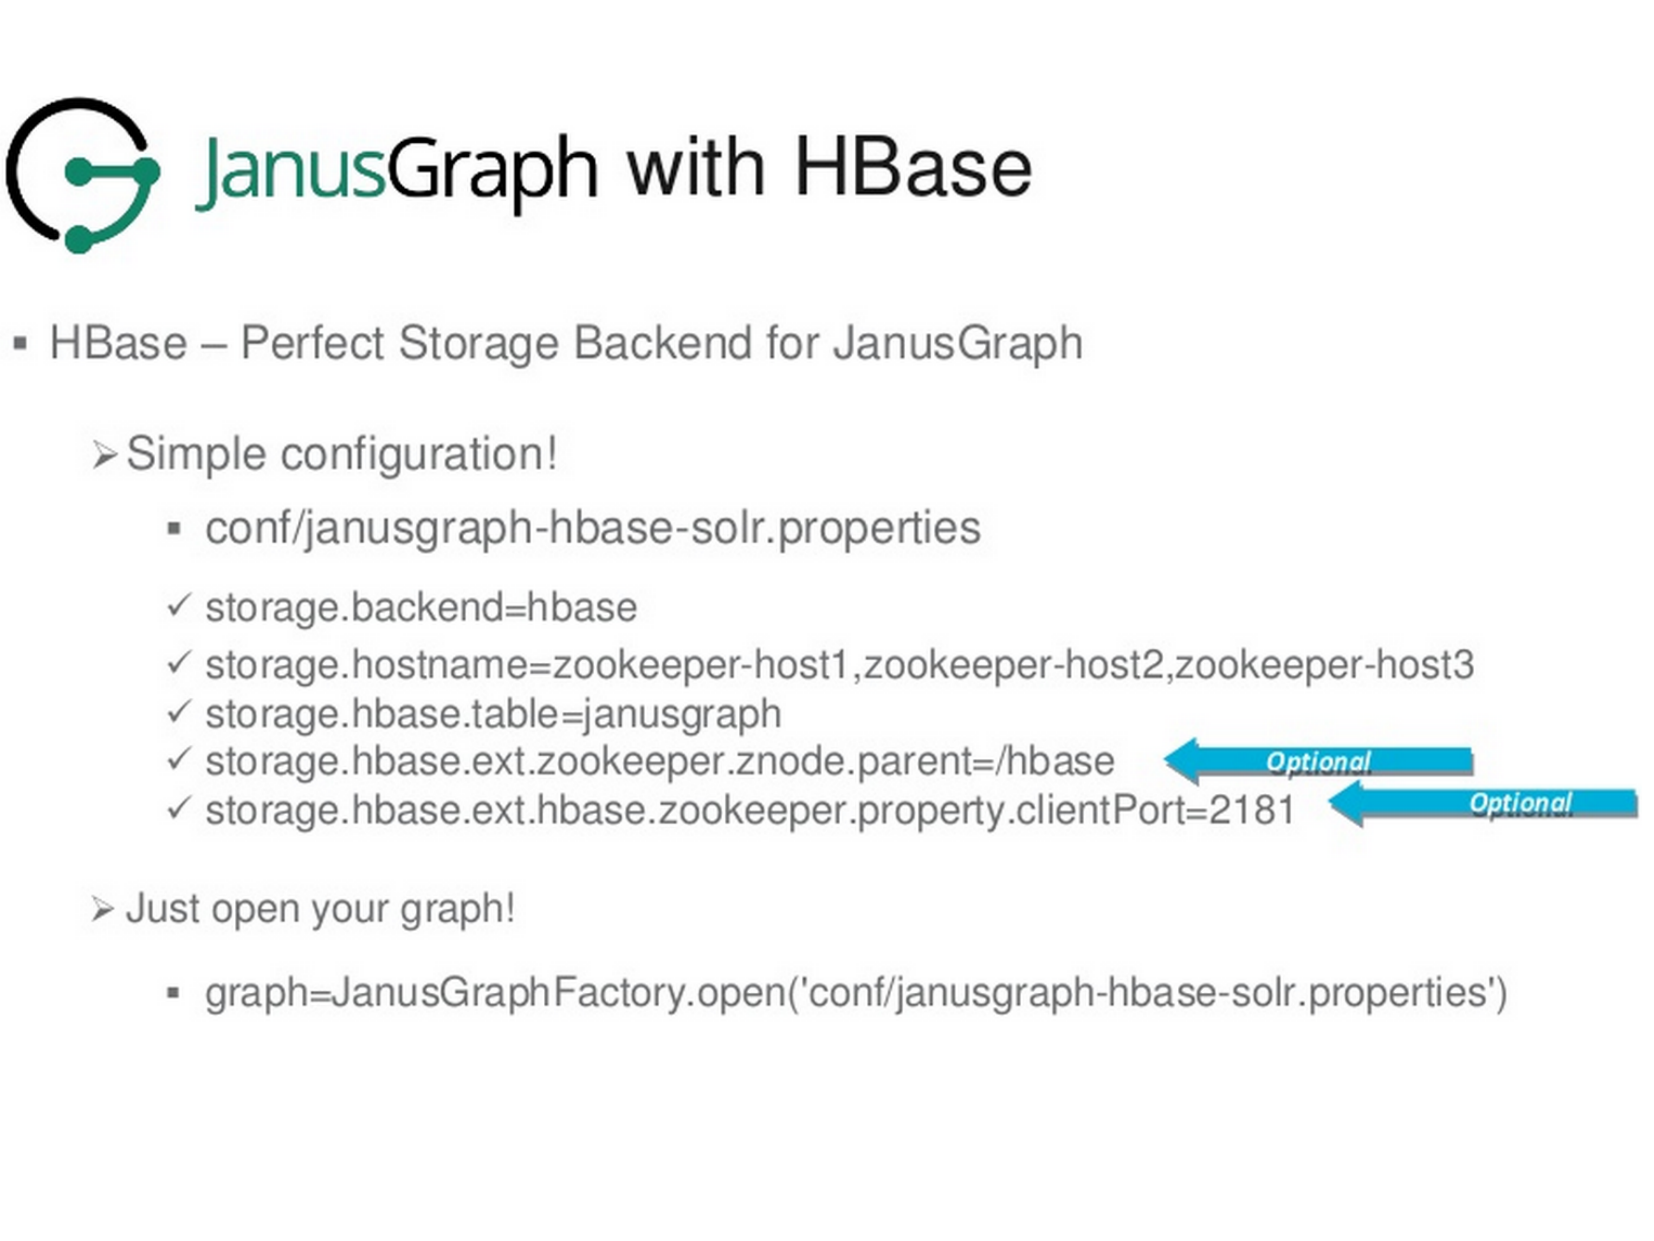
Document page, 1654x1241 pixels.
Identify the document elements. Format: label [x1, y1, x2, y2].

picture [0, 95, 1642, 1039]
